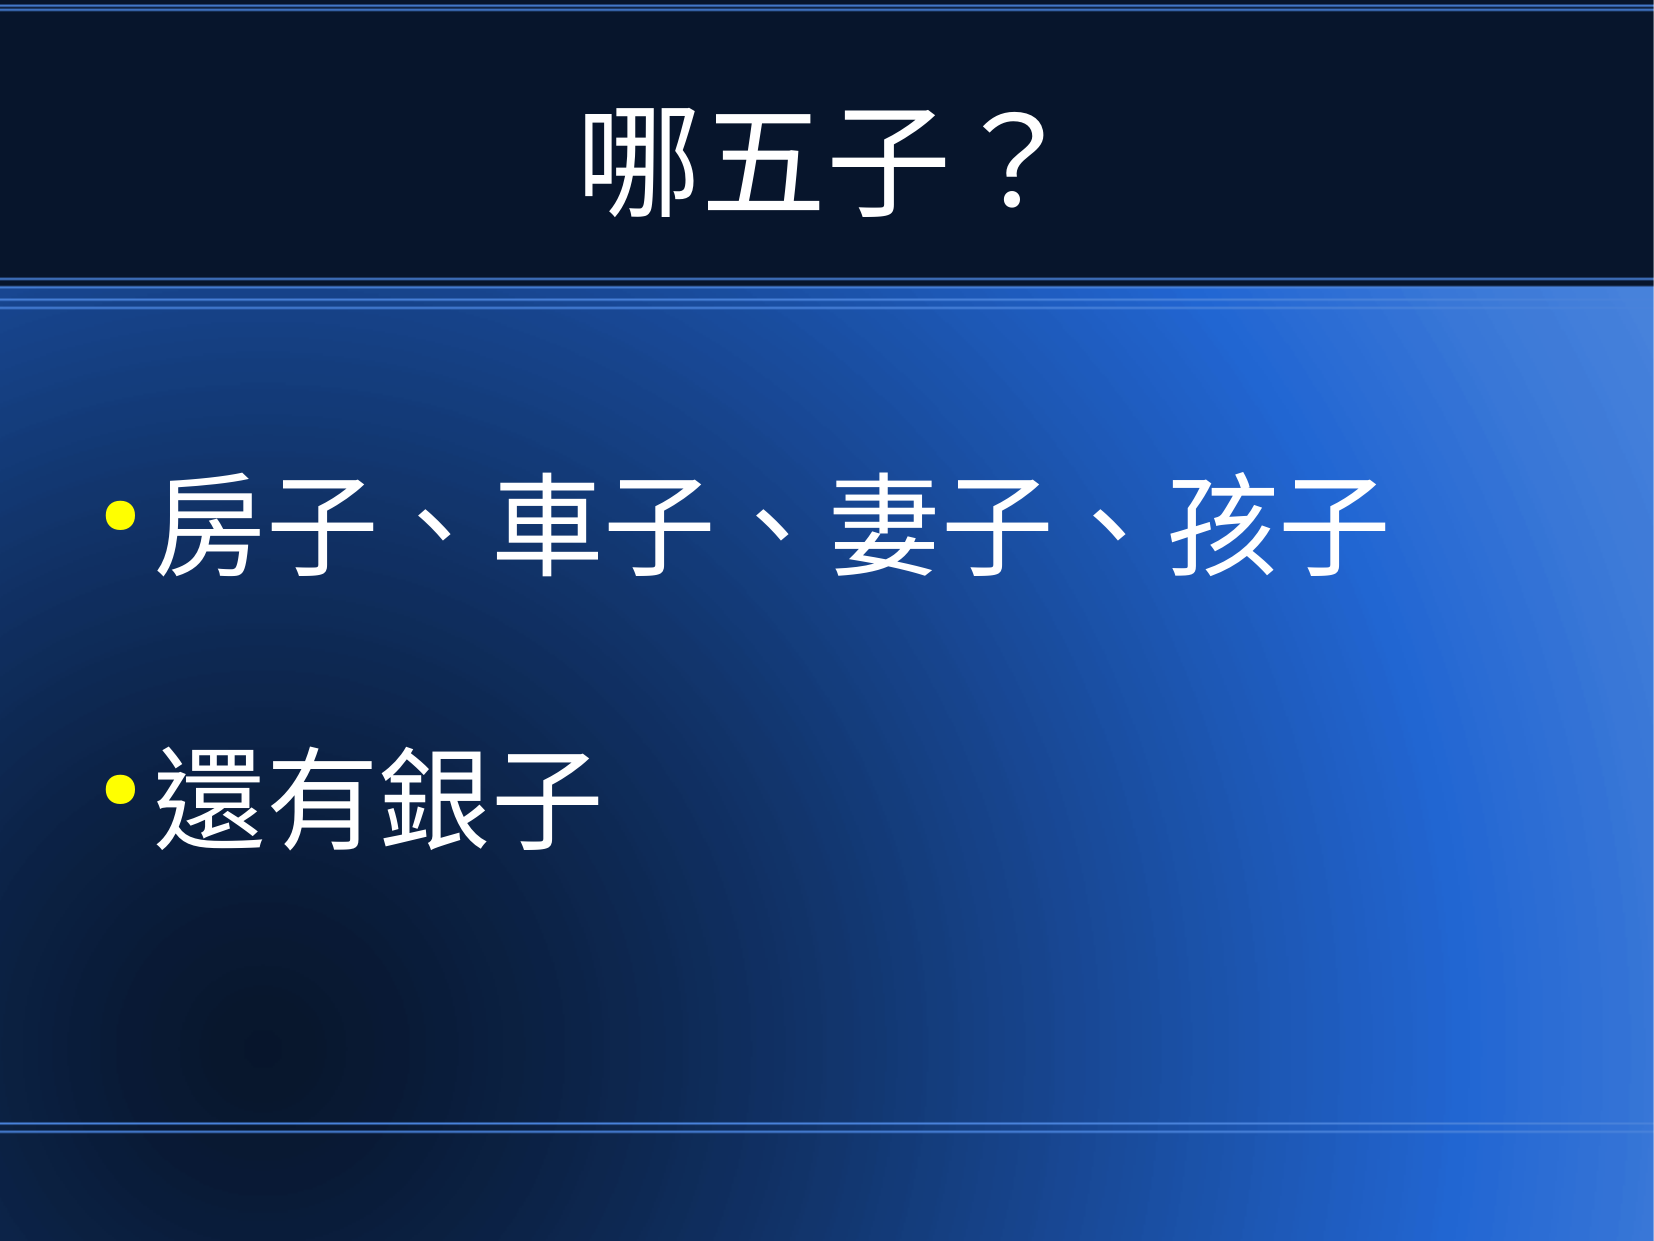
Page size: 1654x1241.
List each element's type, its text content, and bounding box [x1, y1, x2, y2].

title 哪五子？ [82, 49, 1571, 257]
picture [0, 0, 1654, 1241]
list 房子、車子、妻子、孩子 還有銀子 [82, 355, 1571, 1241]
